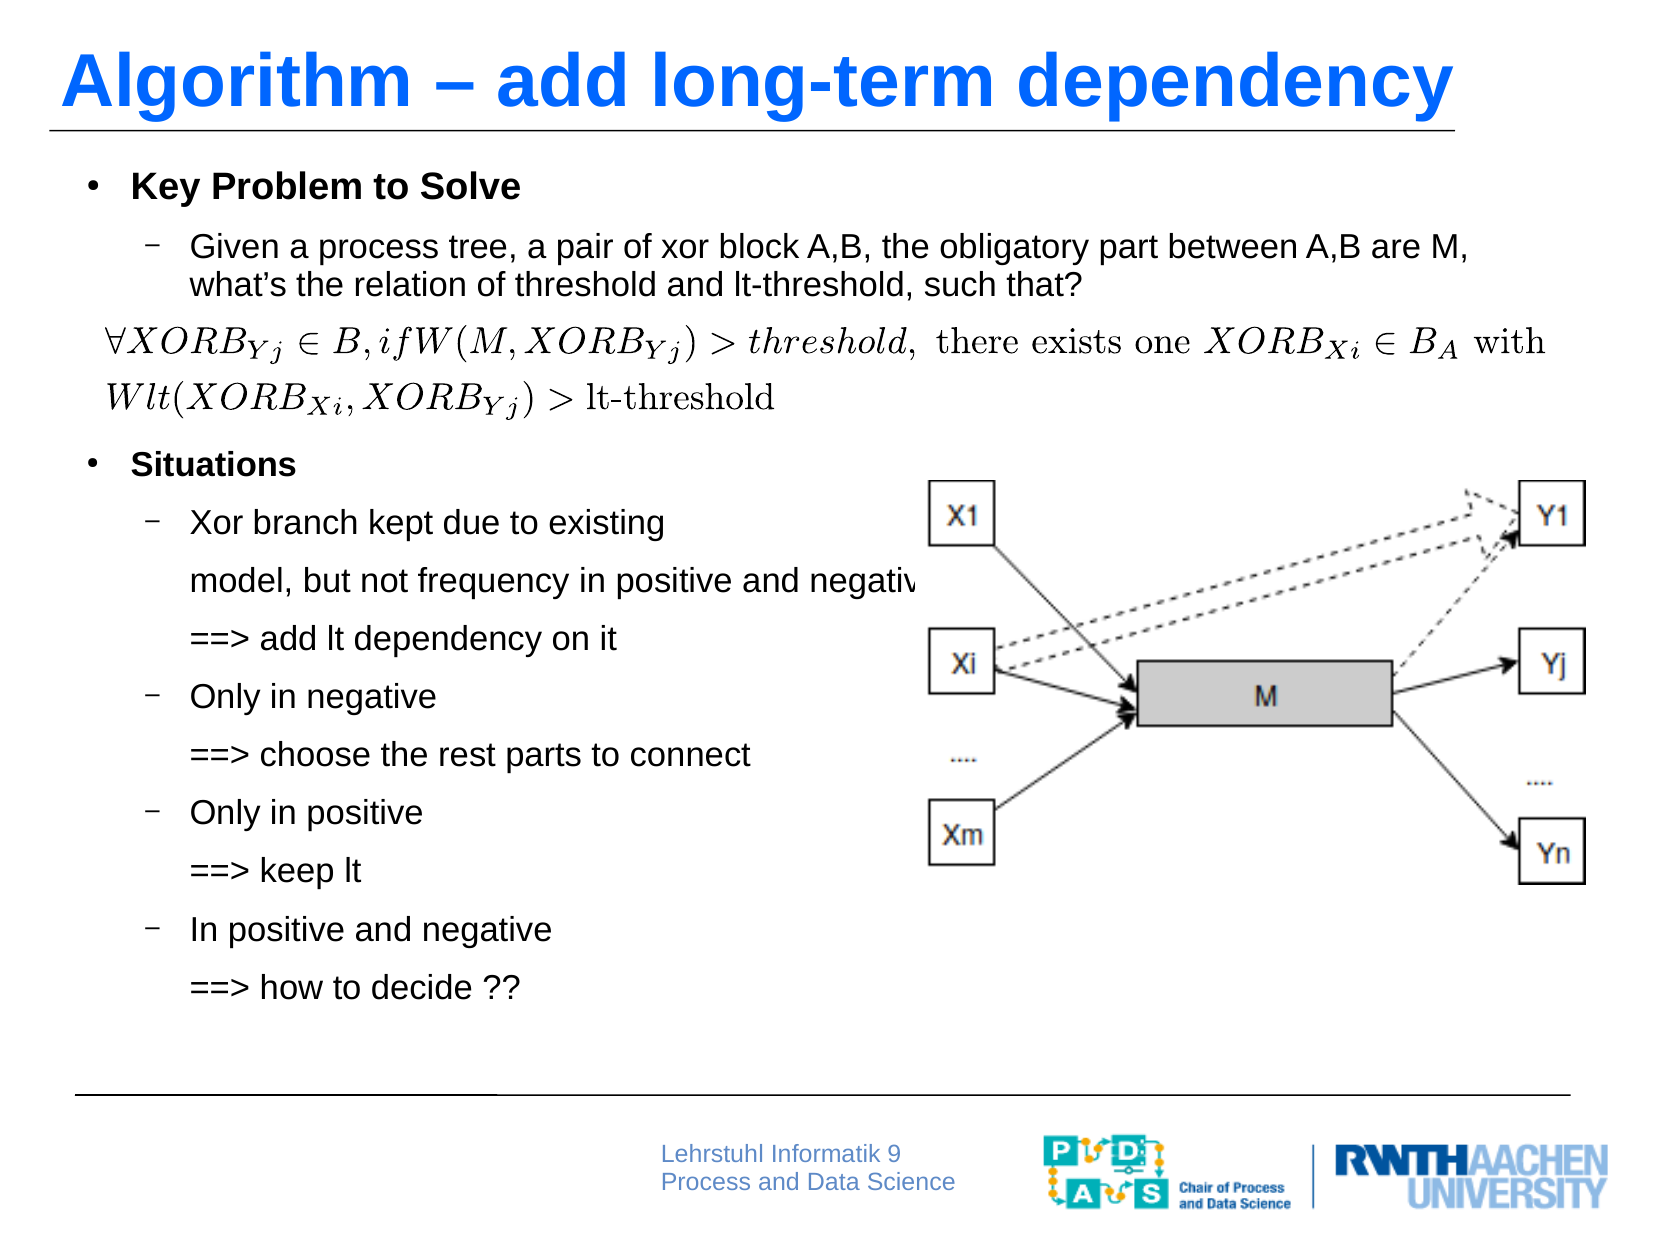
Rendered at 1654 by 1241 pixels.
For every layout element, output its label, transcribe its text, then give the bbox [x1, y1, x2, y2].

picture [915, 480, 1586, 886]
title Algorithm – add long-term dependency [60, 30, 1549, 131]
text_box [105, 324, 1546, 421]
list Key Problem to Solve Given a process tree, a pair of xor block A,B, the obligatory part between A,B are M, what’s the relation of threshold and lt-threshold, such that? Situations Xor branch kept due to existing model, but not frequency in positive and negative ==> add lt dependency on it Only in negative ==> choose the rest parts to connect Only in positive ==> keep lt In positive and negative ==> how to decide ?? [71, 165, 1561, 1021]
picture [1005, 1090, 1647, 1241]
